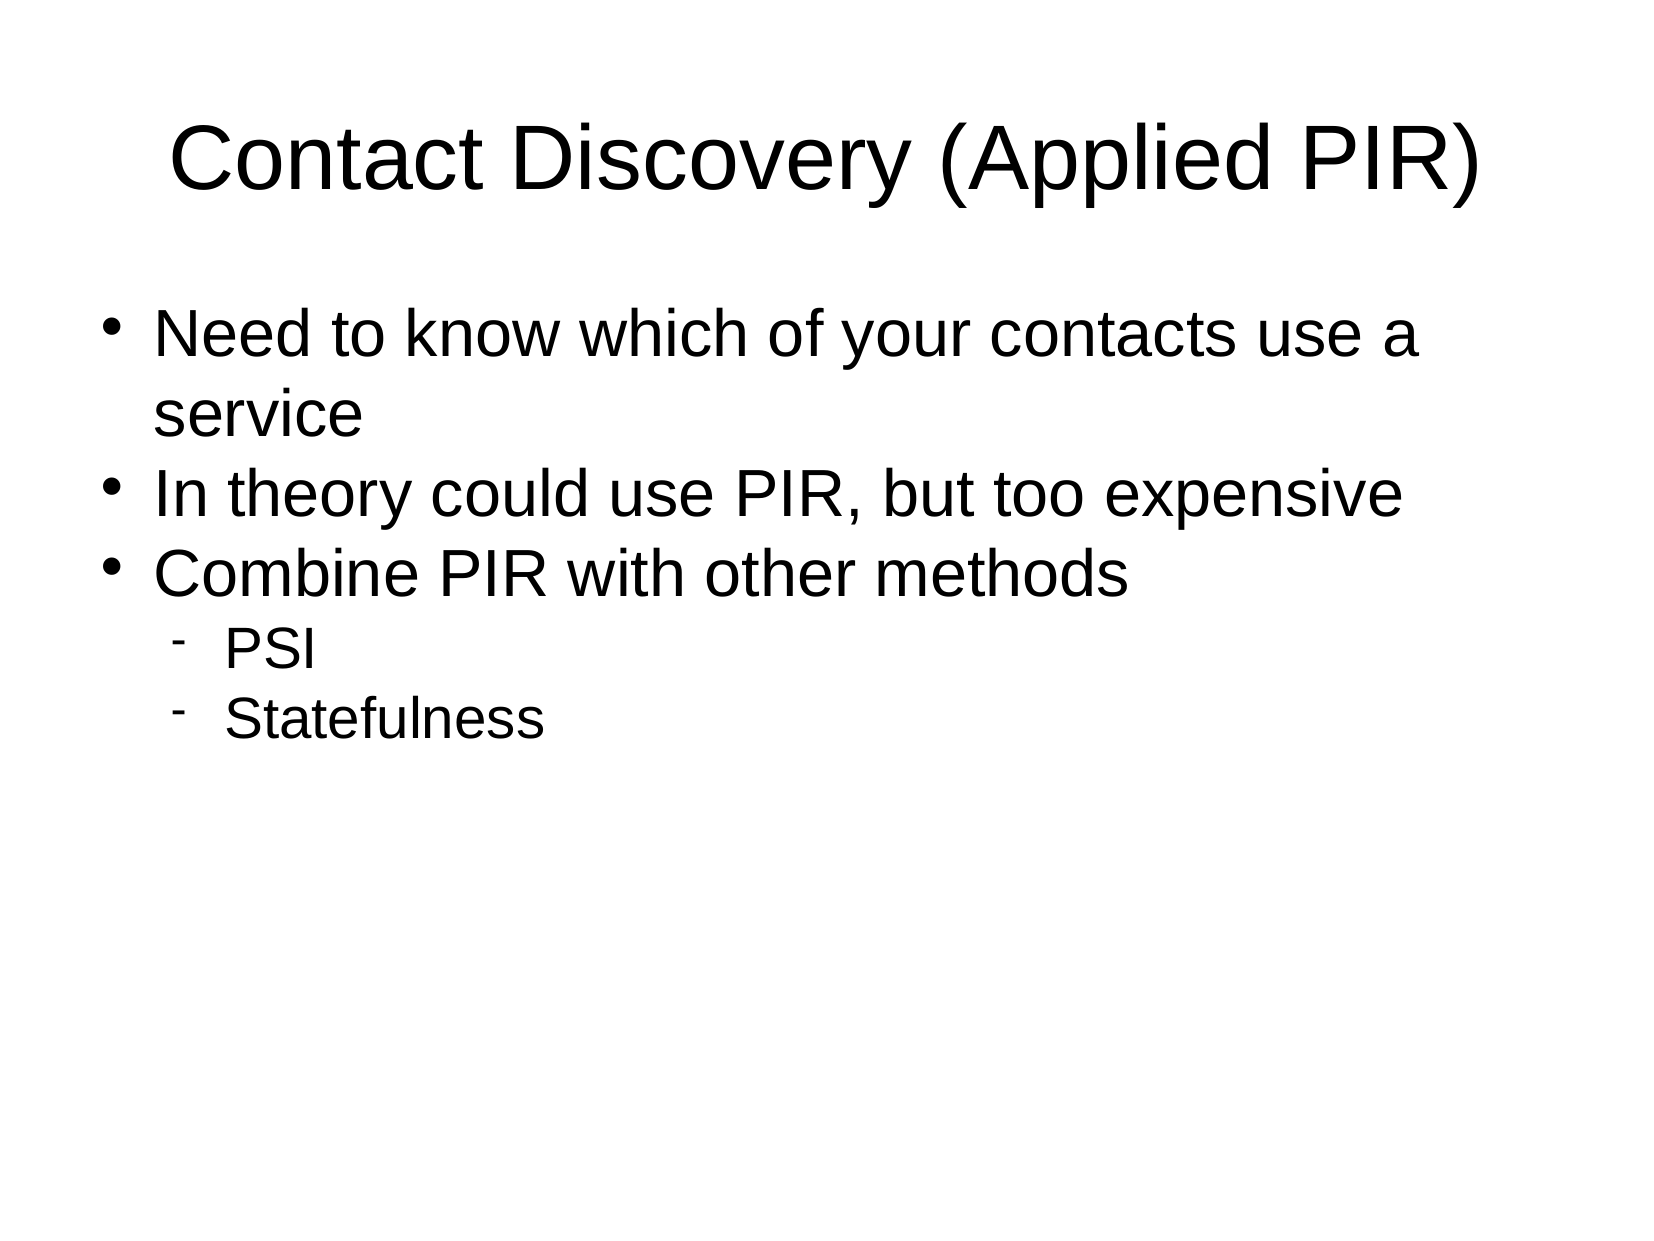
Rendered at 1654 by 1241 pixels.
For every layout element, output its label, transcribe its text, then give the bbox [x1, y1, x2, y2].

text_box Contact Discovery (Applied PIR) [82, 49, 1571, 257]
text_box Need to know which of your contacts use a service In theory could use PIR, but too expensive Combine PIR with other methods PSI Statefulness [82, 290, 1571, 1009]
